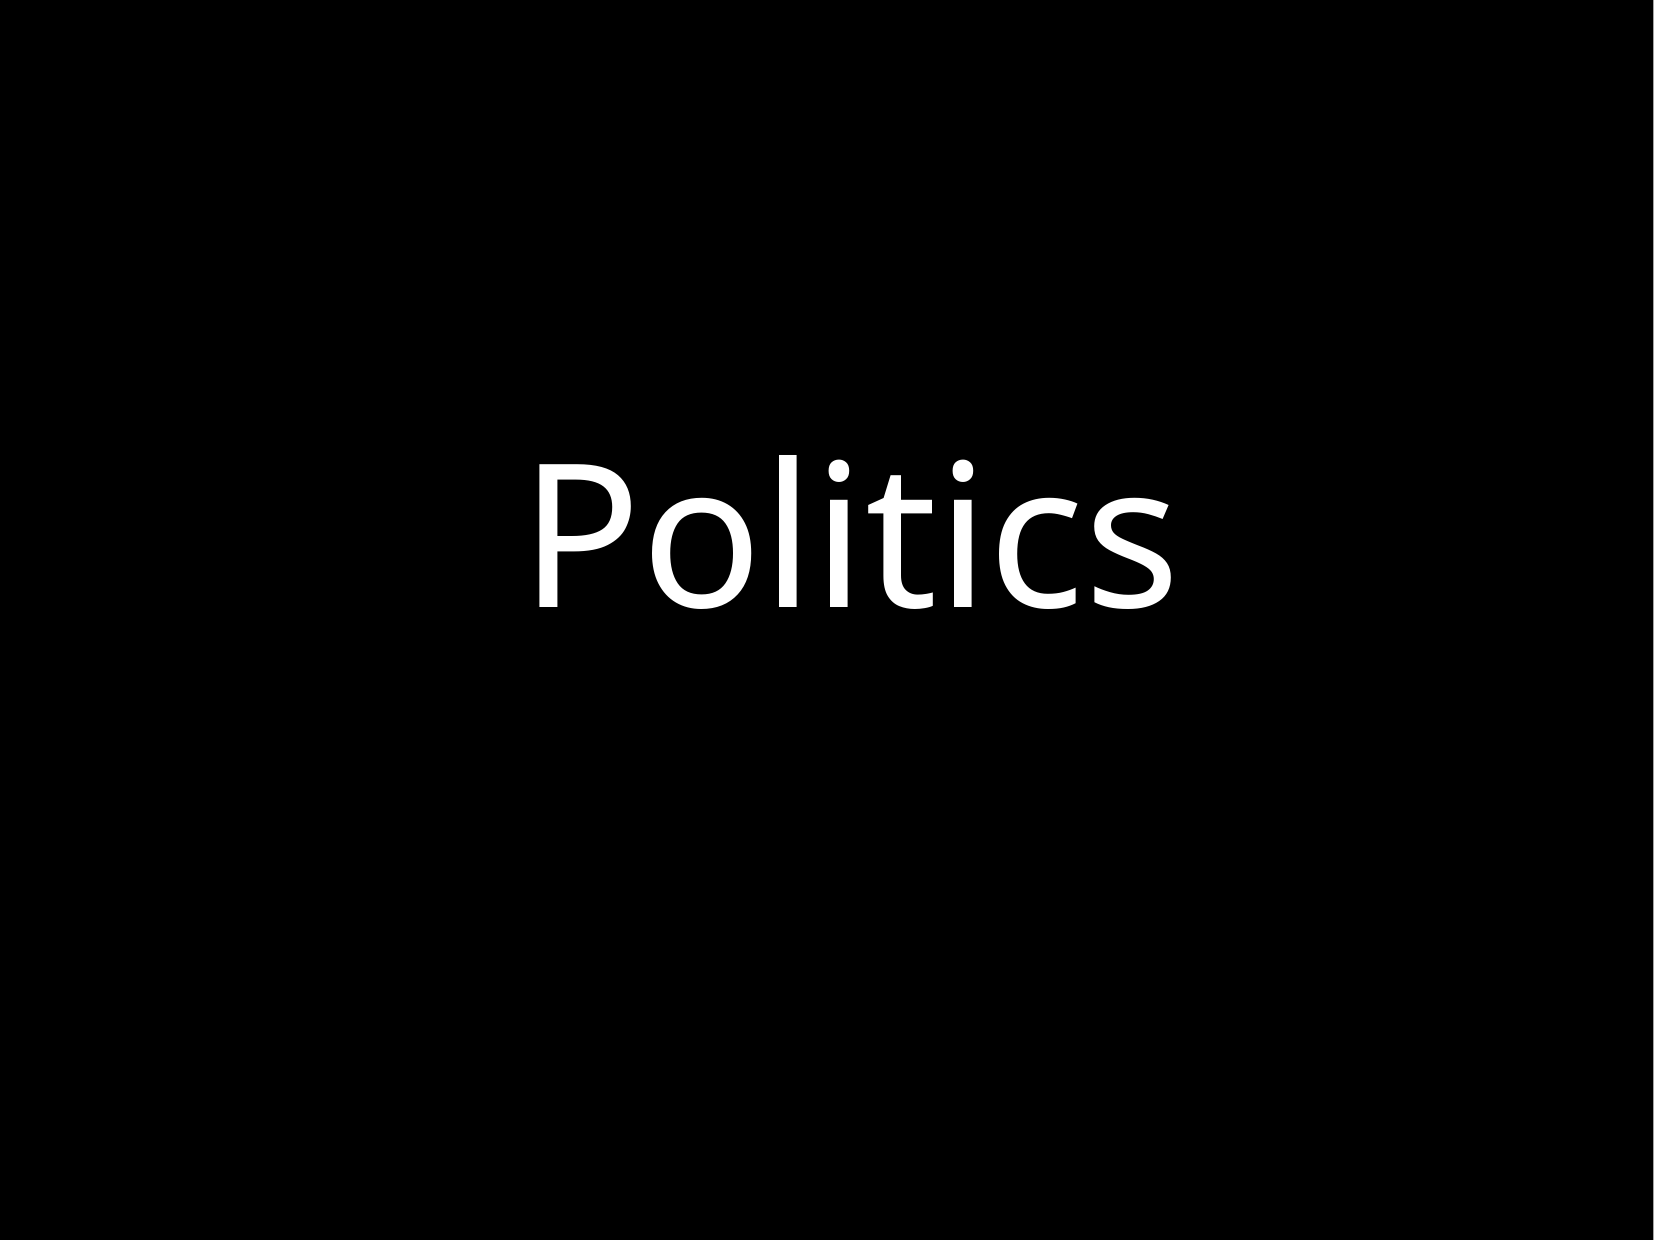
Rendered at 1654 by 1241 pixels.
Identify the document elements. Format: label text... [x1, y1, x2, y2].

subtitle Politics [106, 49, 1595, 1010]
